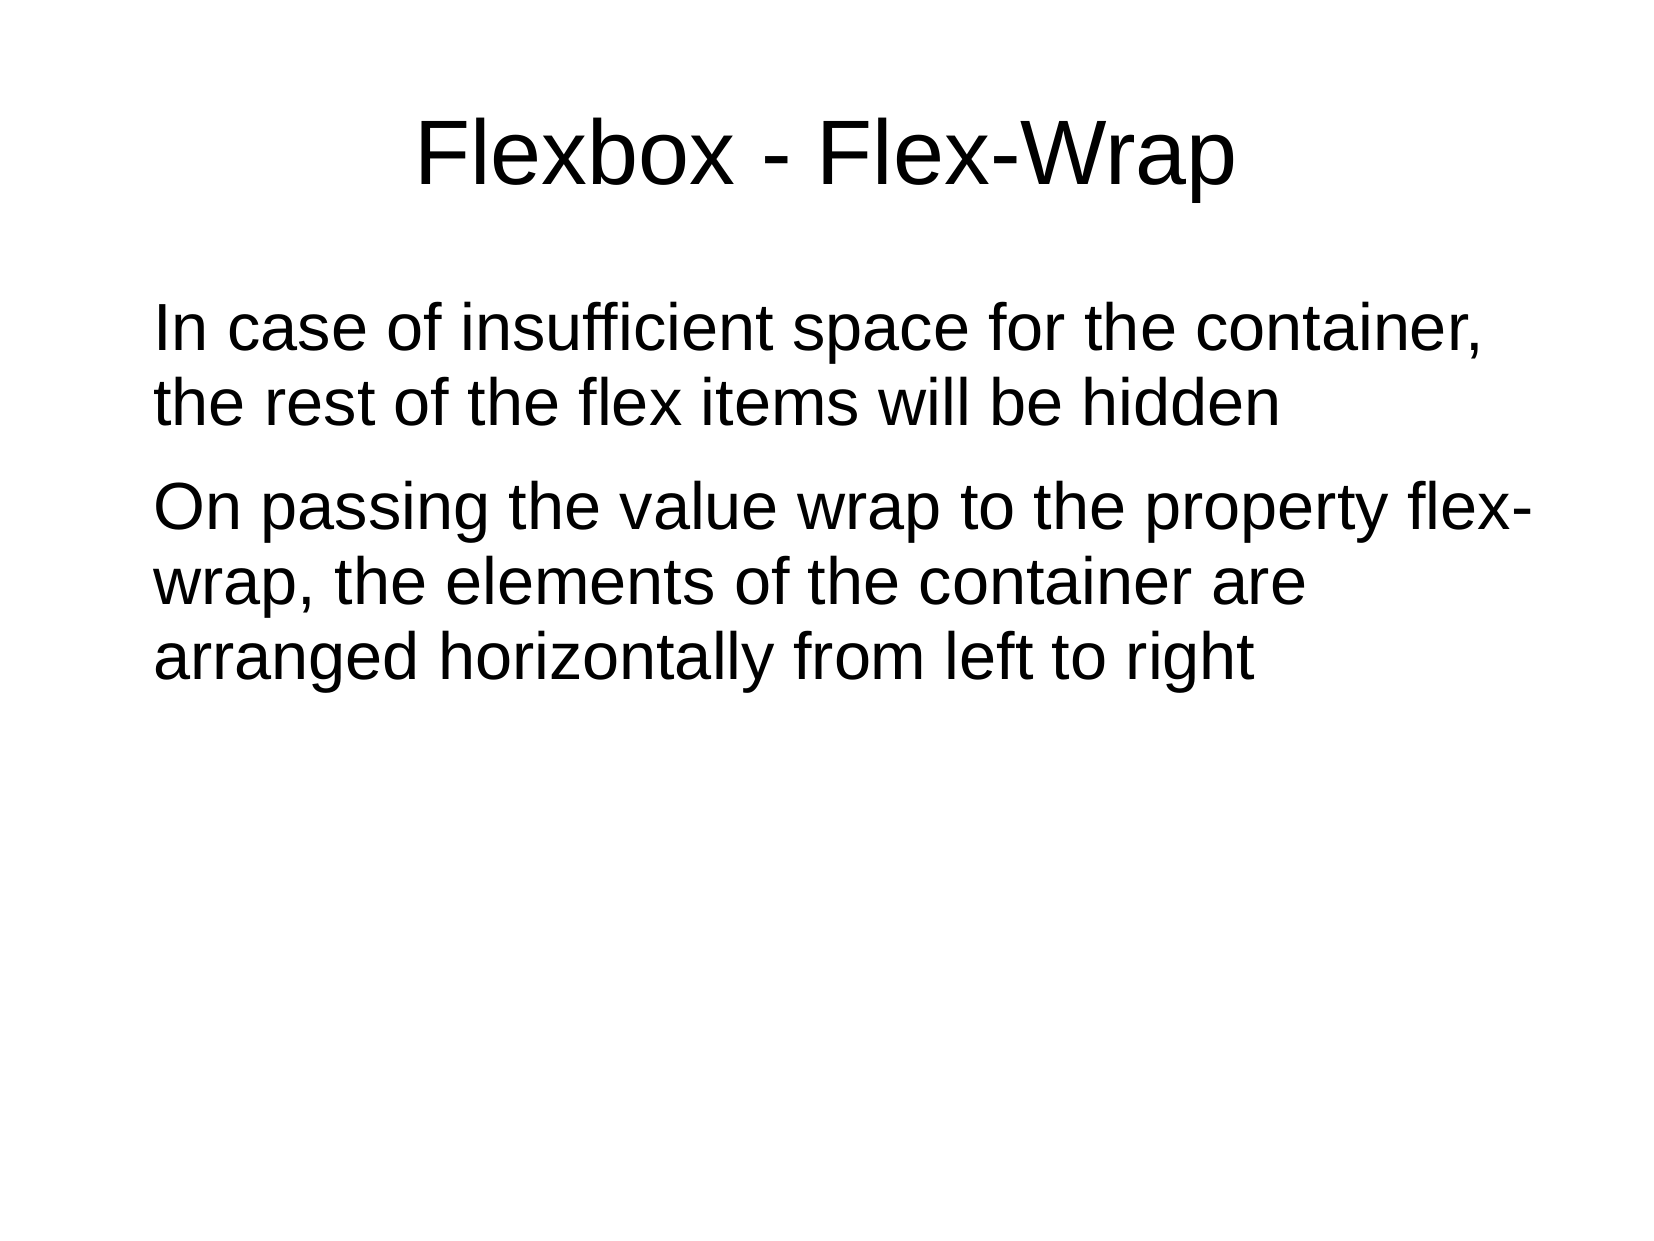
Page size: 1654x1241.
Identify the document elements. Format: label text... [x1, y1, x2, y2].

list In case of insufficient space for the container, the rest of the flex items will be hidden On passing the value wrap to the property flex-wrap, the elements of the container are arranged horizontally from left to right [82, 290, 1571, 1010]
title Flexbox - Flex-Wrap [82, 49, 1571, 257]
